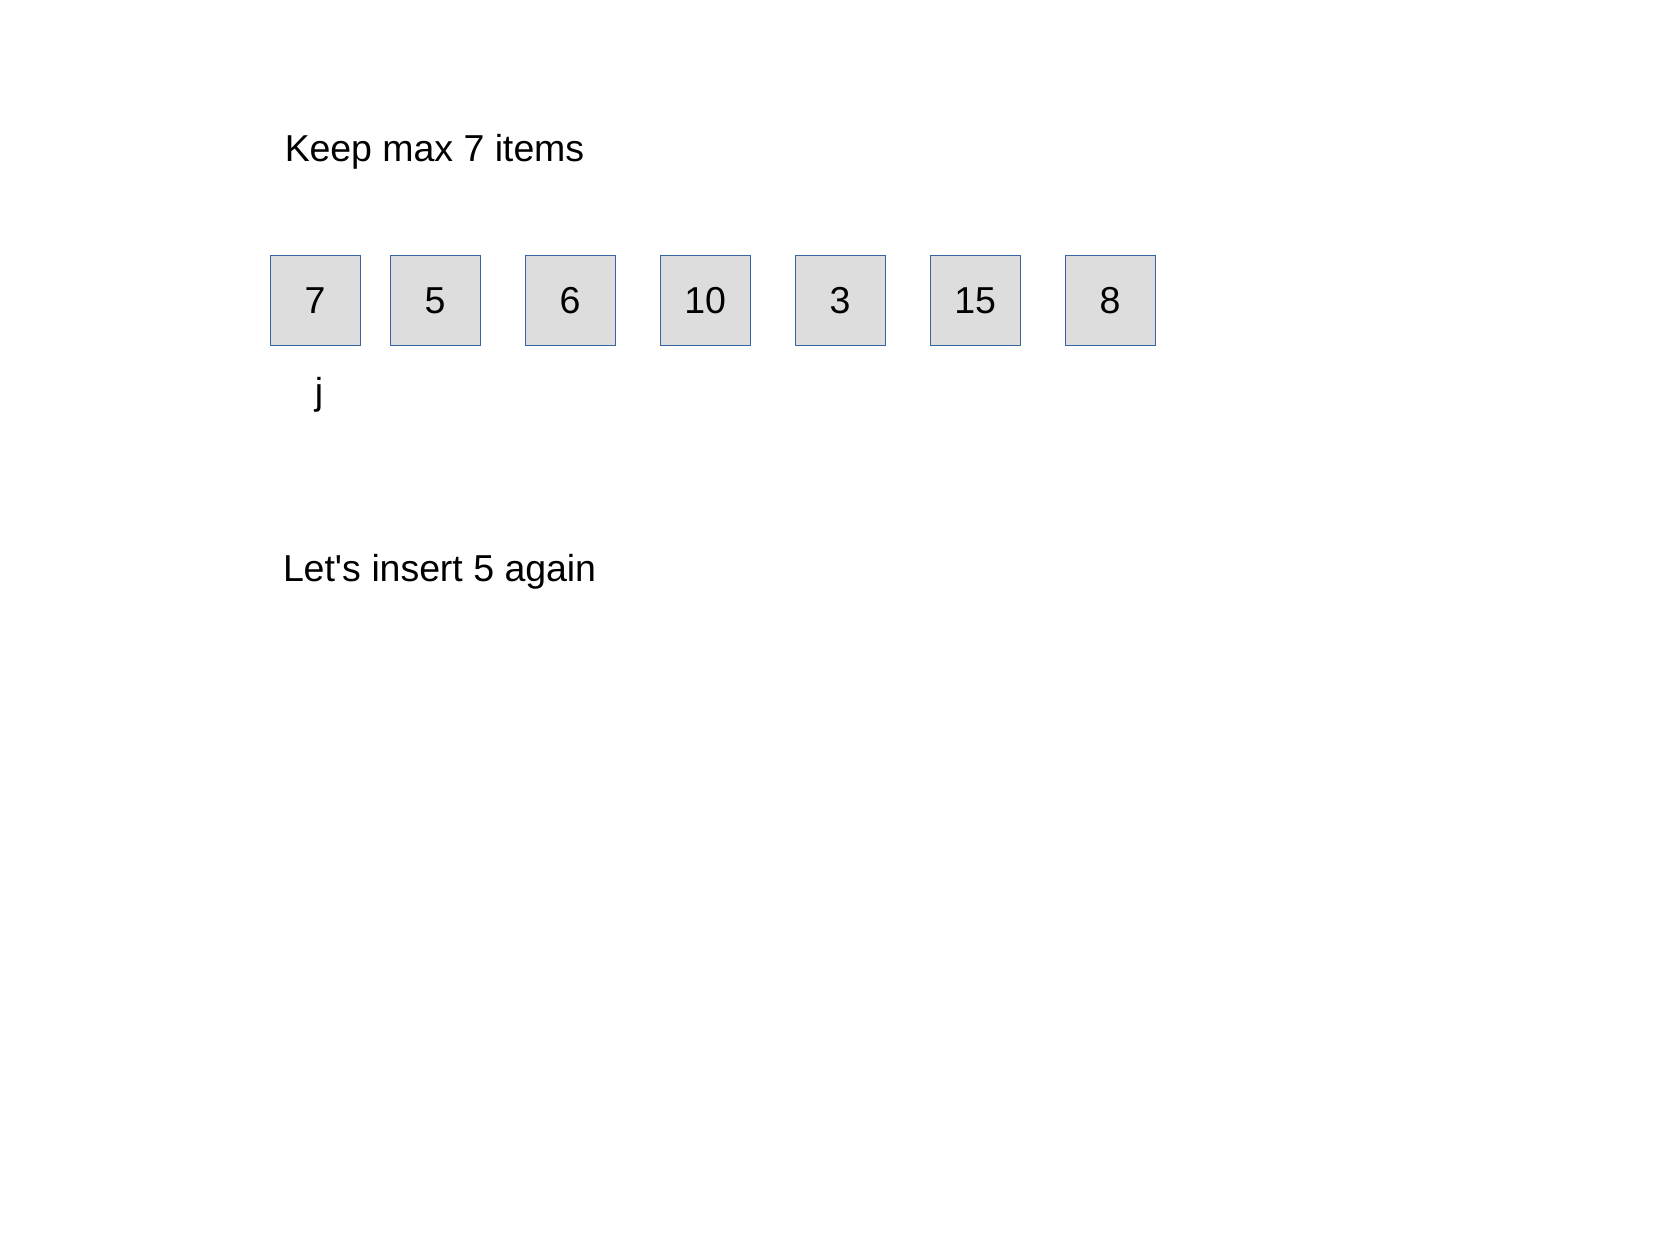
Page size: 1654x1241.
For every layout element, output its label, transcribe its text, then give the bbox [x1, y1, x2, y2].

text_box 15 [930, 255, 1021, 346]
text_box j [300, 363, 338, 421]
text_box 7 [270, 255, 361, 346]
text_box Let's insert 5 again [268, 540, 611, 597]
text_box 3 [795, 255, 886, 346]
text_box 10 [660, 255, 751, 346]
text_box Keep max 7 items [270, 120, 600, 177]
text_box 6 [525, 255, 616, 346]
text_box 8 [1065, 255, 1156, 346]
text_box 5 [390, 255, 481, 346]
